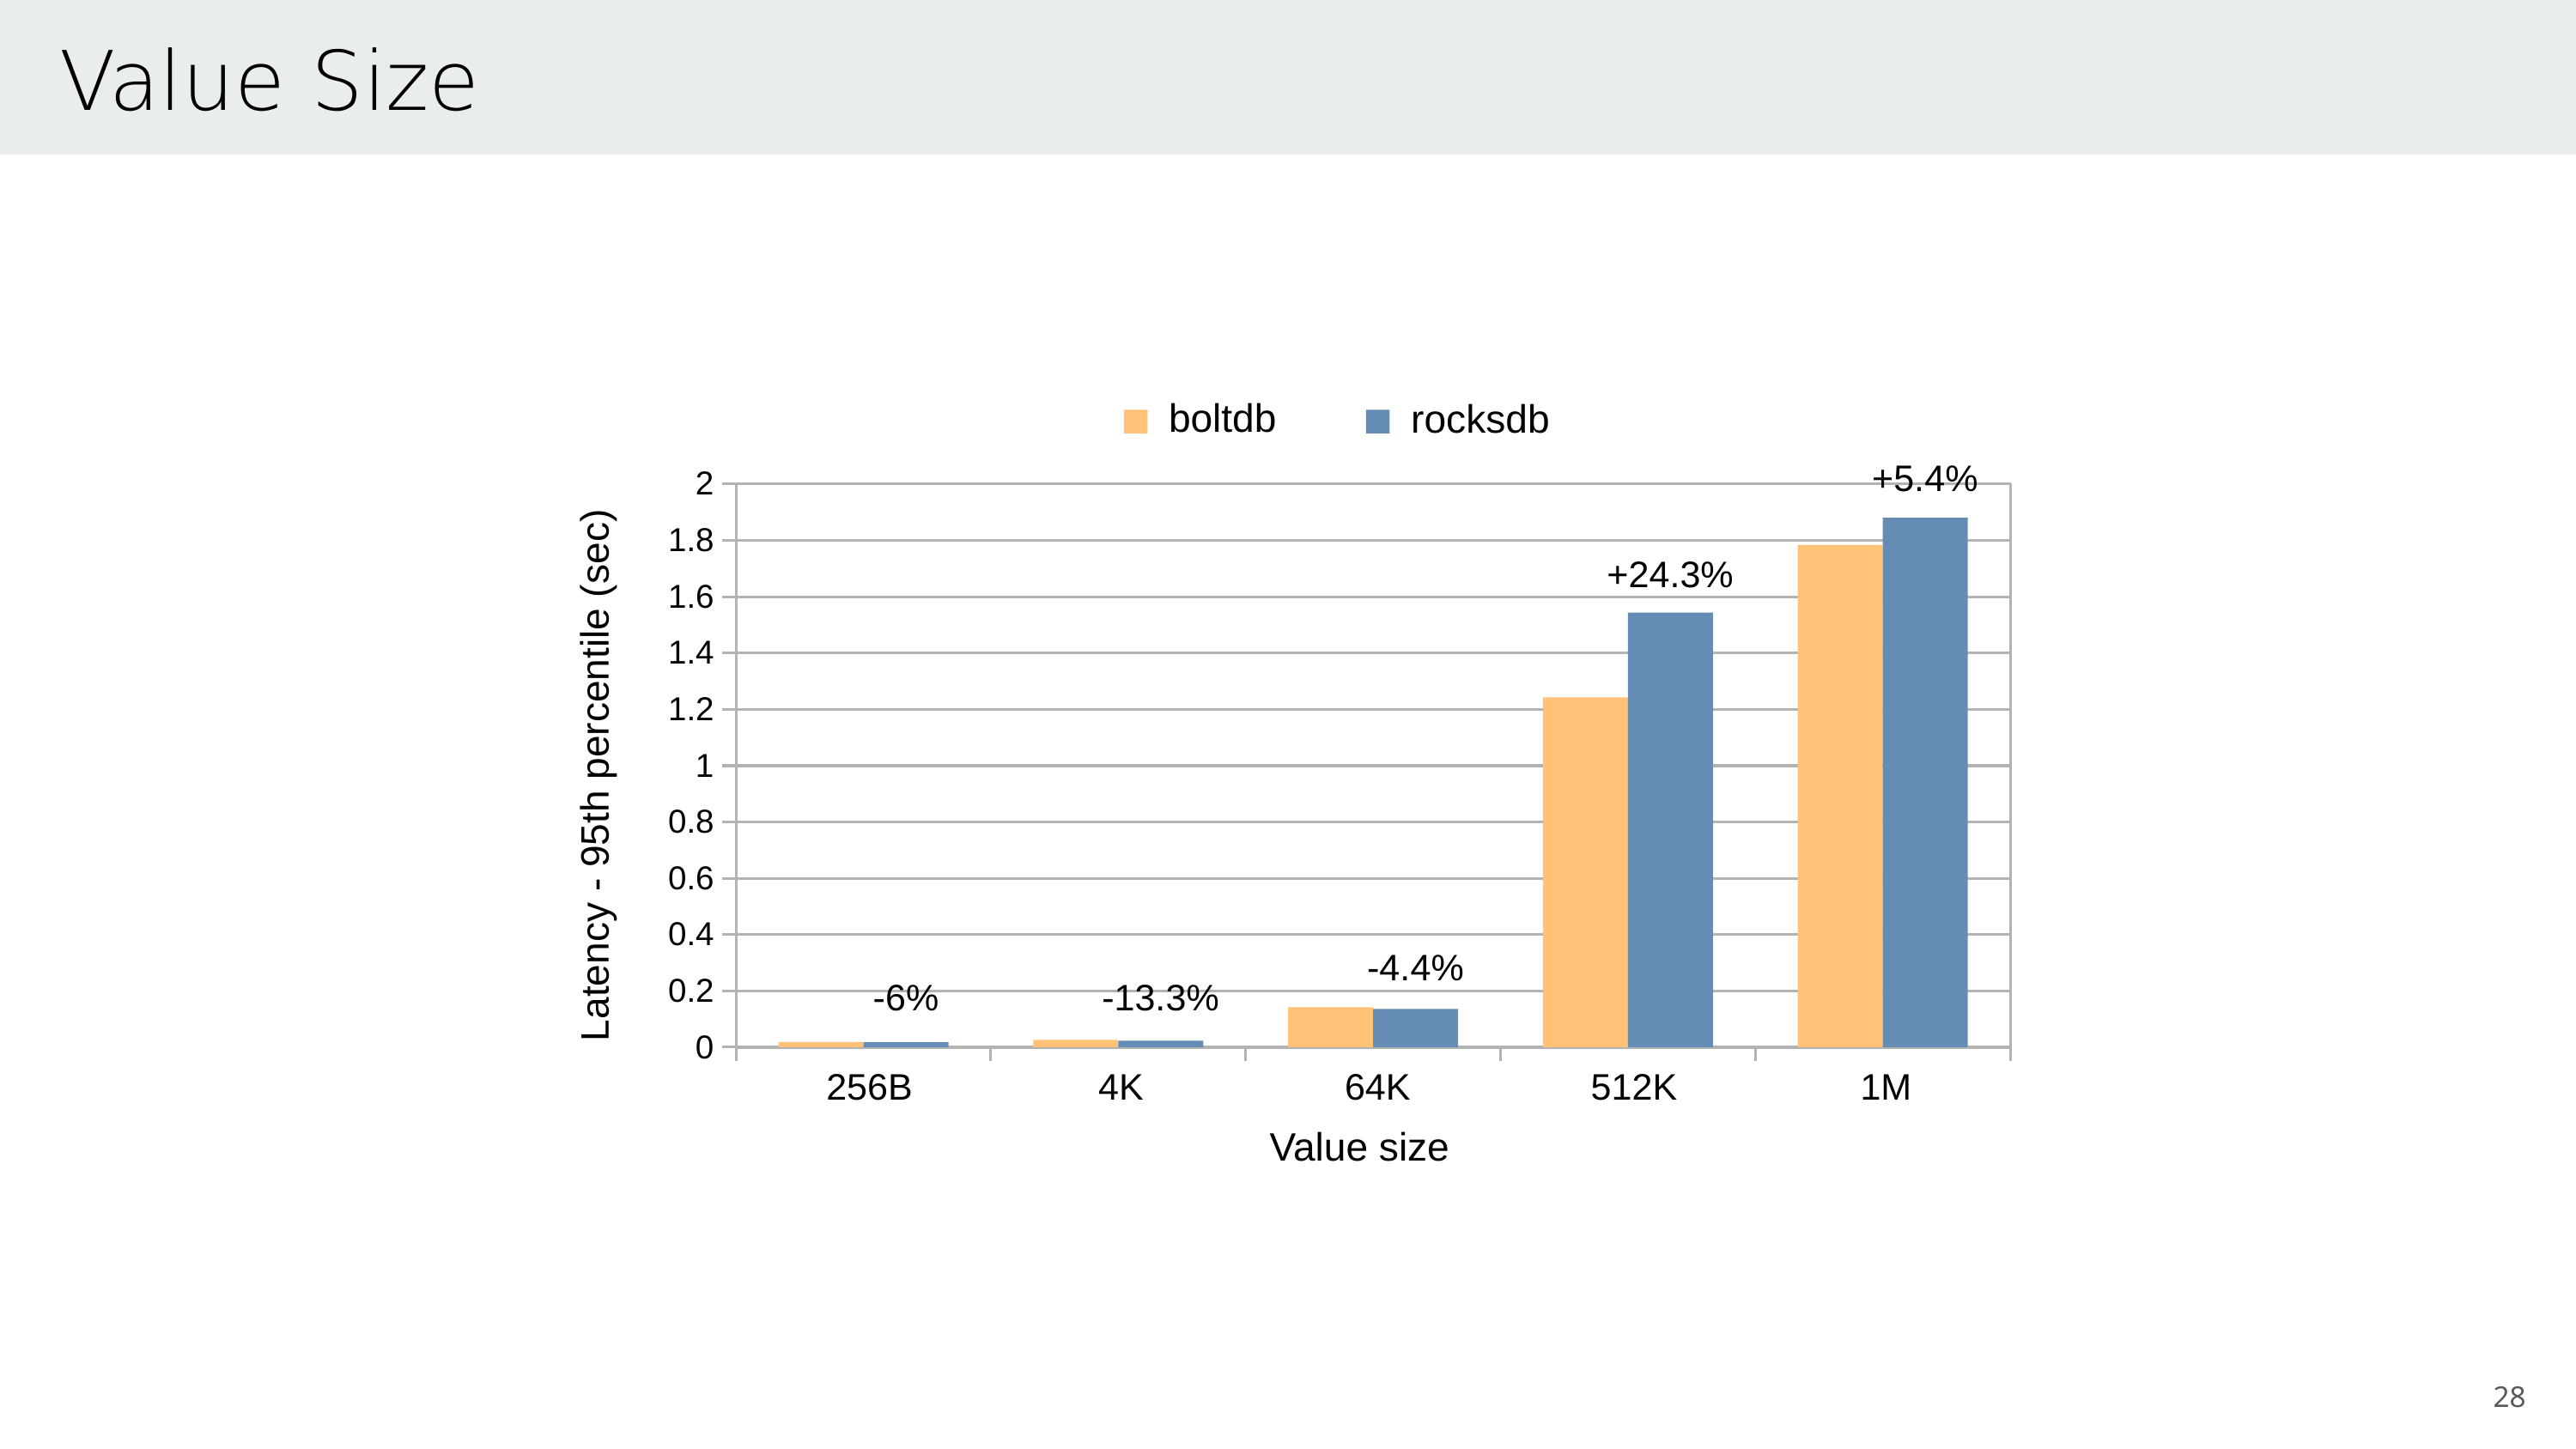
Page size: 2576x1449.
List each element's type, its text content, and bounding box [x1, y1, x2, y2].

picture [544, 376, 2041, 1217]
title Value Size [59, 6, 2226, 158]
